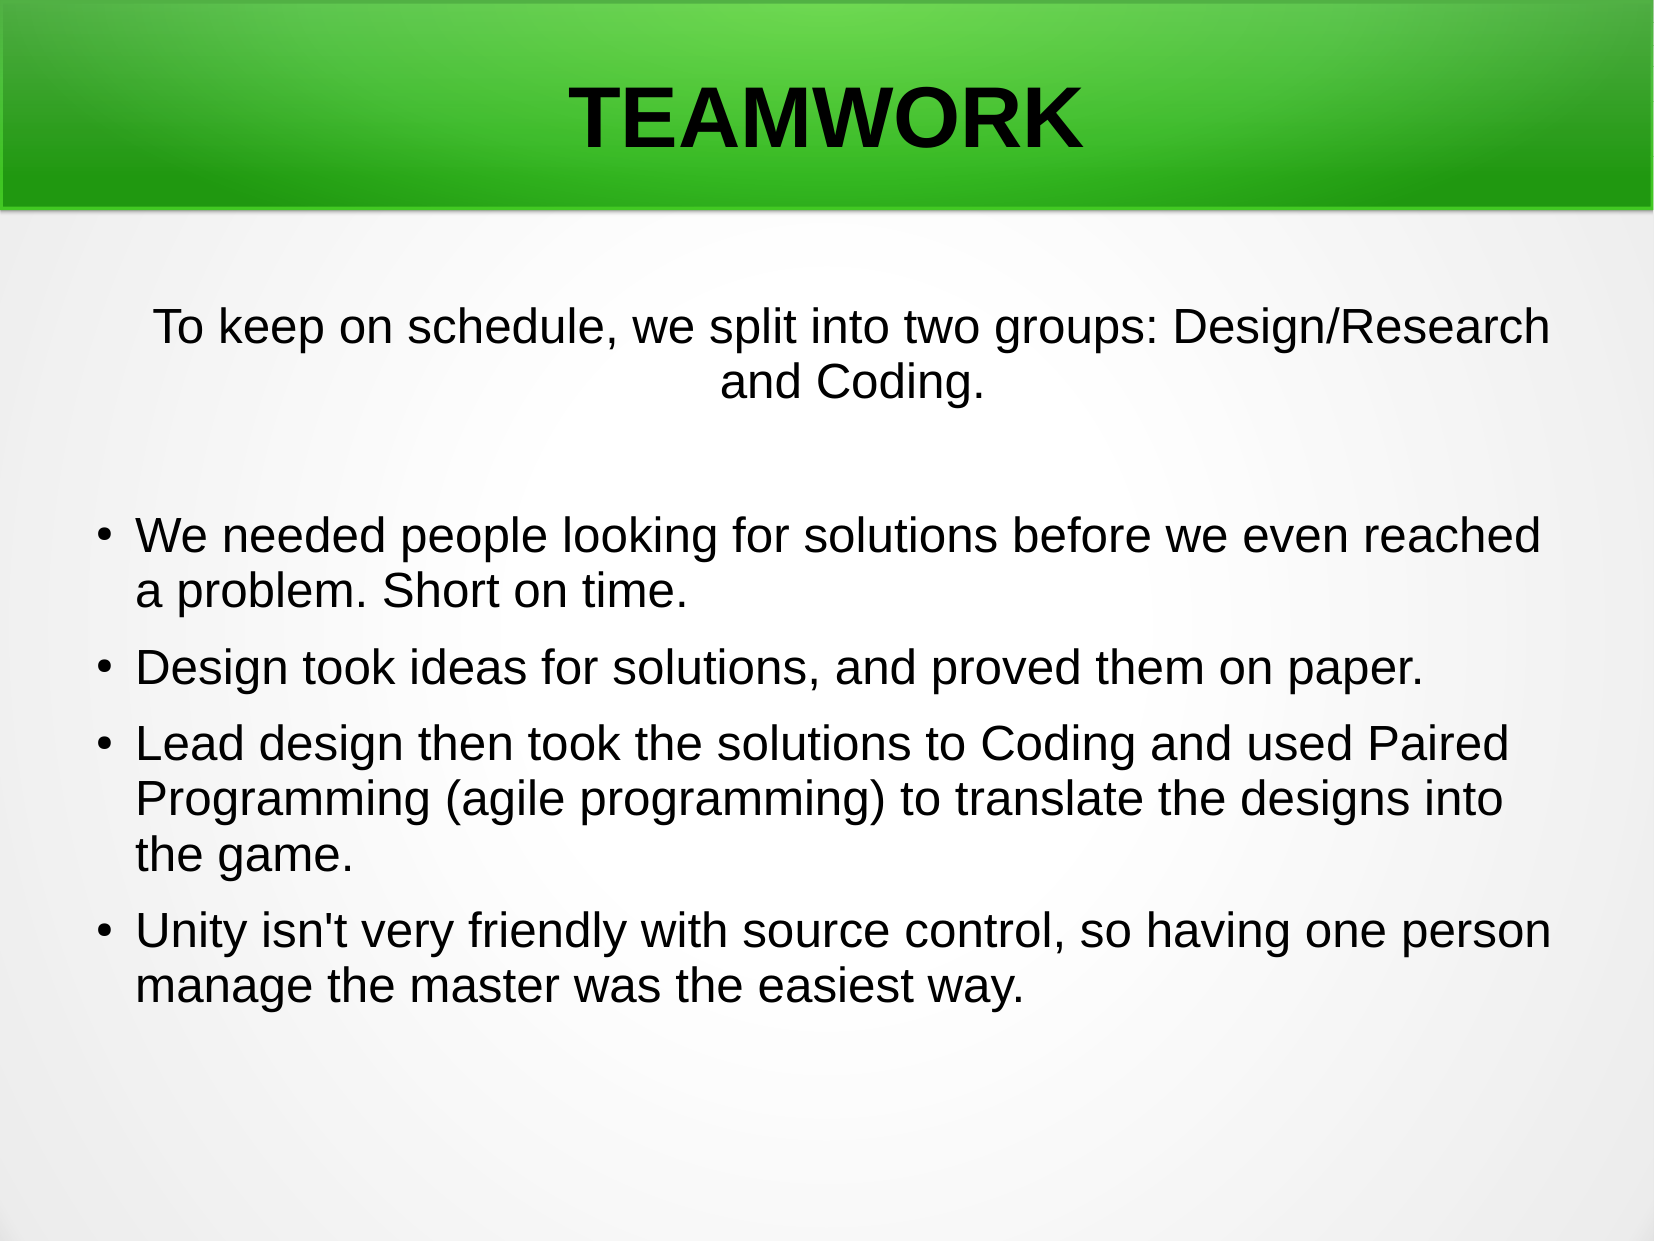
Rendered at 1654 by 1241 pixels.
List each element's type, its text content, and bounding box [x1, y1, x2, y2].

title TEAMWORK [82, 47, 1571, 189]
list To keep on schedule, we split into two groups: Design/Research and Coding. We needed people looking for solutions before we even reached a problem. Short on time. Design took ideas for solutions, and proved them on paper. Lead design then took the solutions to Coding and used Paired Programming (agile programming) to translate the designs into the game. Unity isn't very friendly with source control, so having one person manage the master was the easiest way. [82, 299, 1571, 1019]
